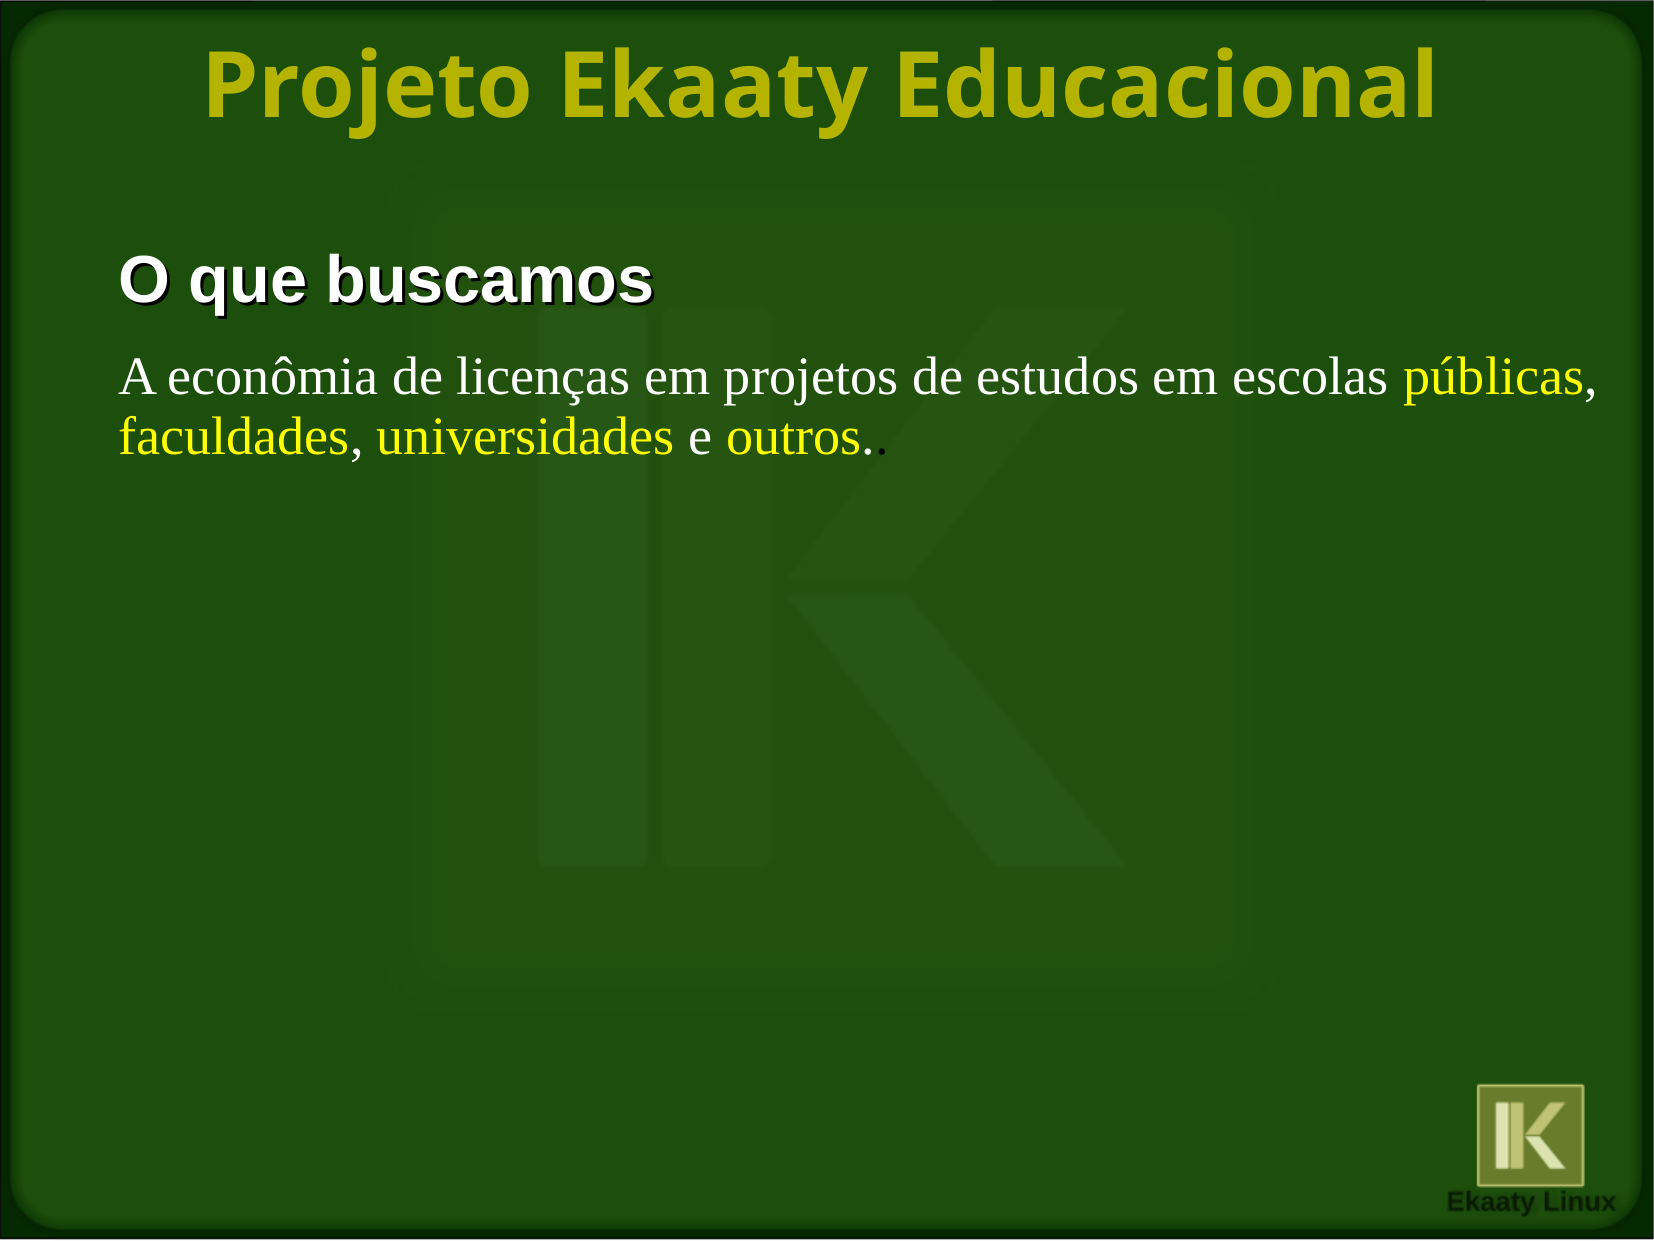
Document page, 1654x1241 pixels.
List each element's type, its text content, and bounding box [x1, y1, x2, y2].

title Projeto Ekaaty Educacional [77, 16, 1566, 148]
list O que buscamos A econômia de licenças em projetos de estudos em escolas públicas, faculdades, universidades e outros.. [118, 242, 1607, 1045]
picture [0, 0, 1654, 1241]
